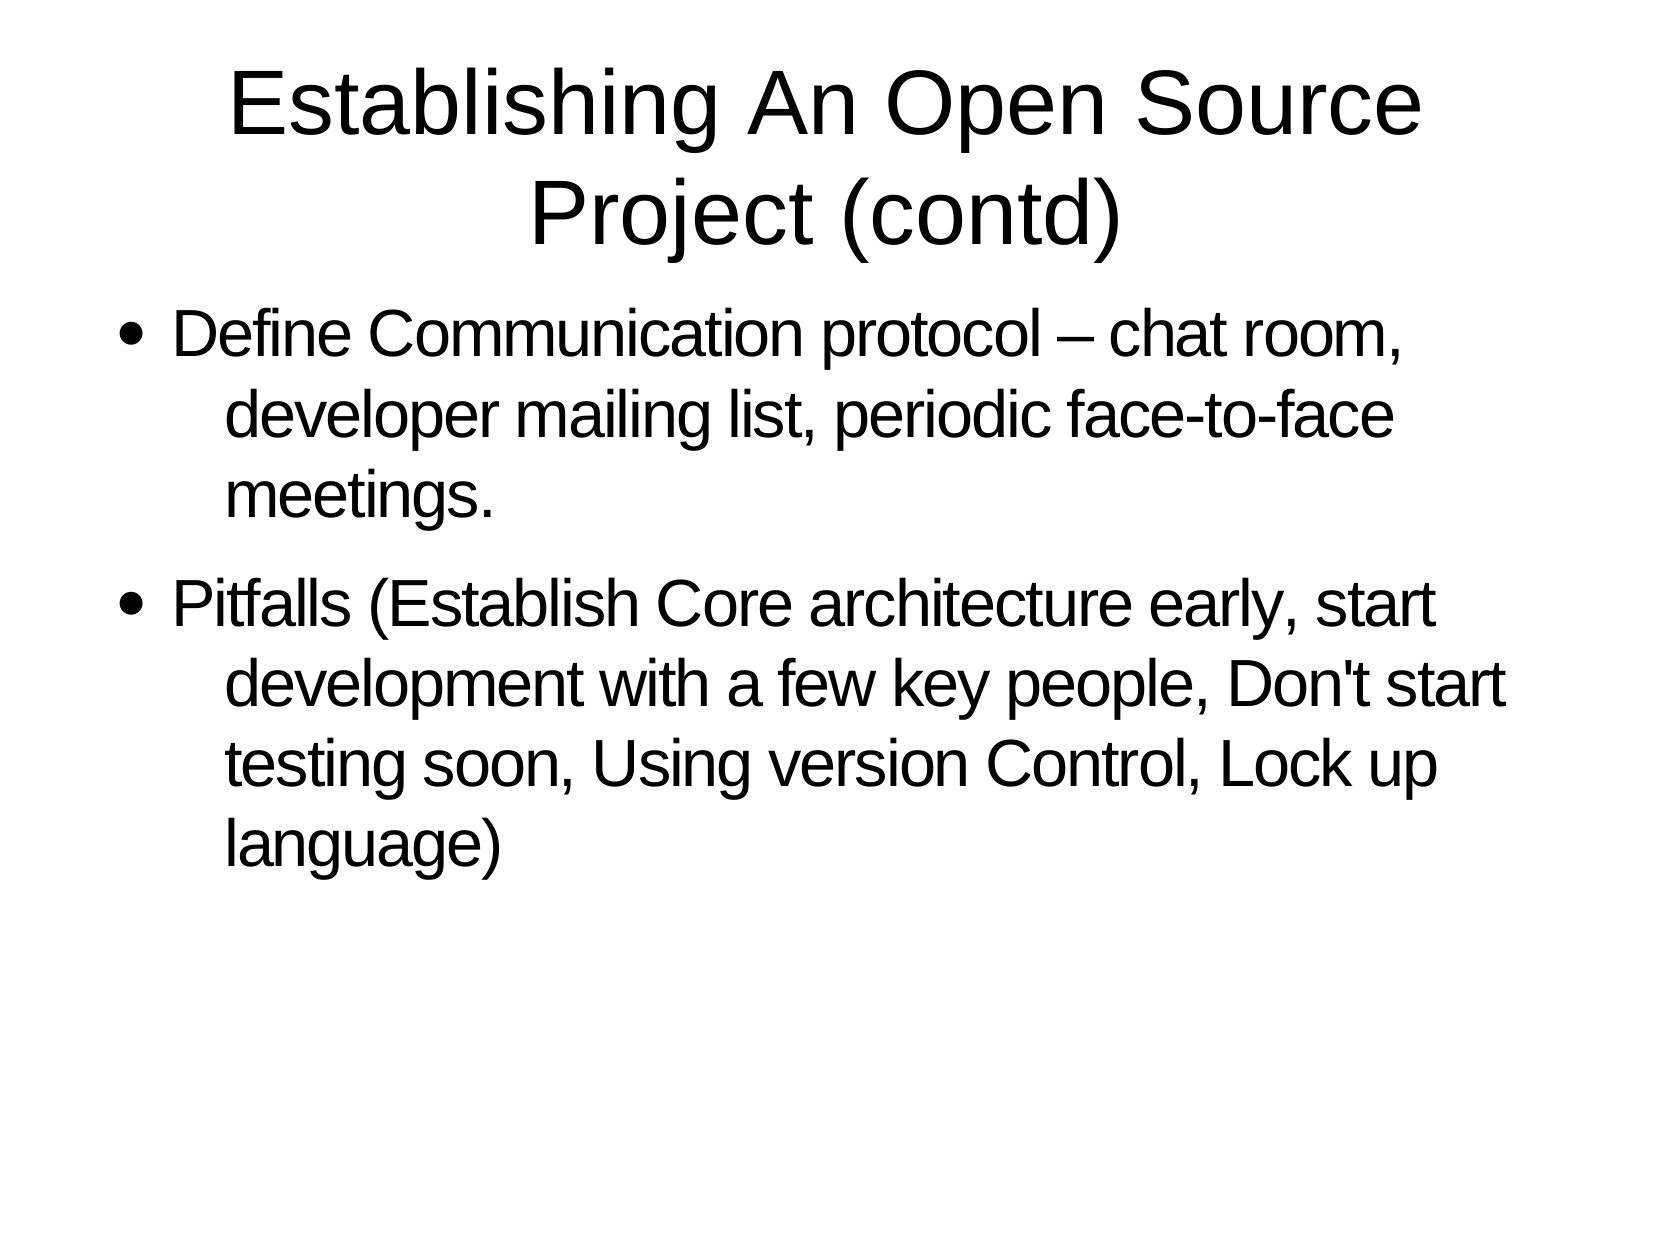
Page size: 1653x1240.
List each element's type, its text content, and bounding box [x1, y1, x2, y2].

text_box Define Communication protocol – chat room, developer mailing list, periodic face-to-face meetings. Pitfalls (Establish Core architecture early, start development with a few key people, Don't start testing soon, Using version Control, Lock up language) [82, 290, 1571, 1010]
text_box Establishing An Open Source Project (contd) [82, 50, 1571, 256]
